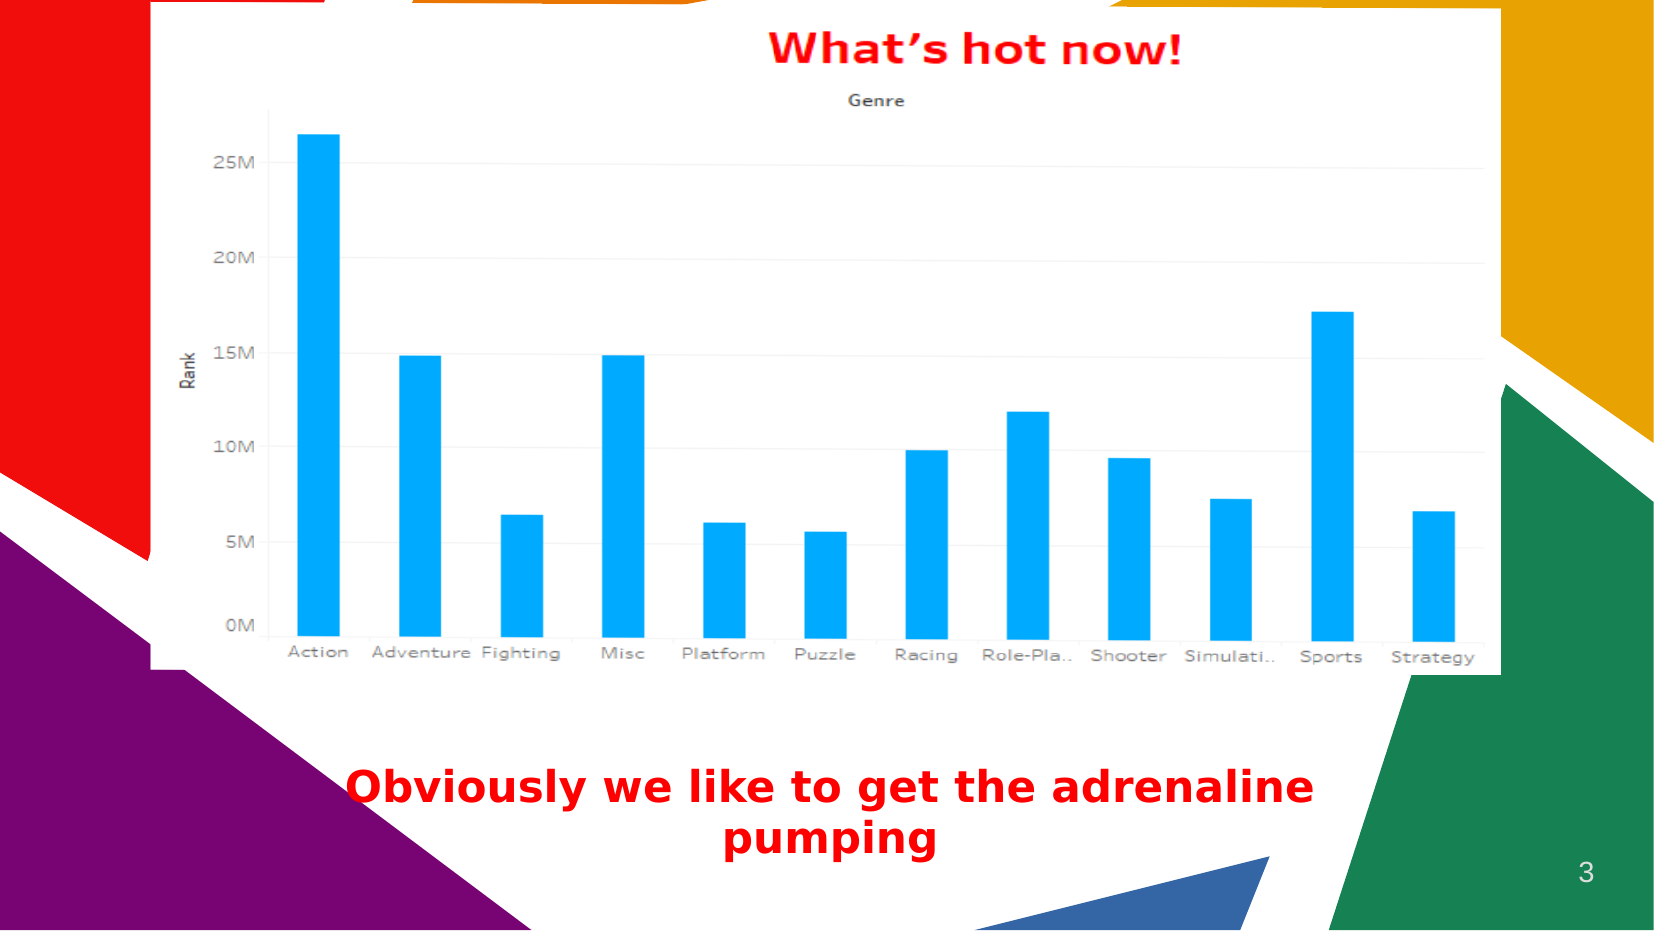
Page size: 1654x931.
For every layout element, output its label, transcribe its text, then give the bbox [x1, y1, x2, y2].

title Obviously we like to get the adrenaline pumping [289, 735, 1372, 891]
picture [150, 1, 1501, 676]
